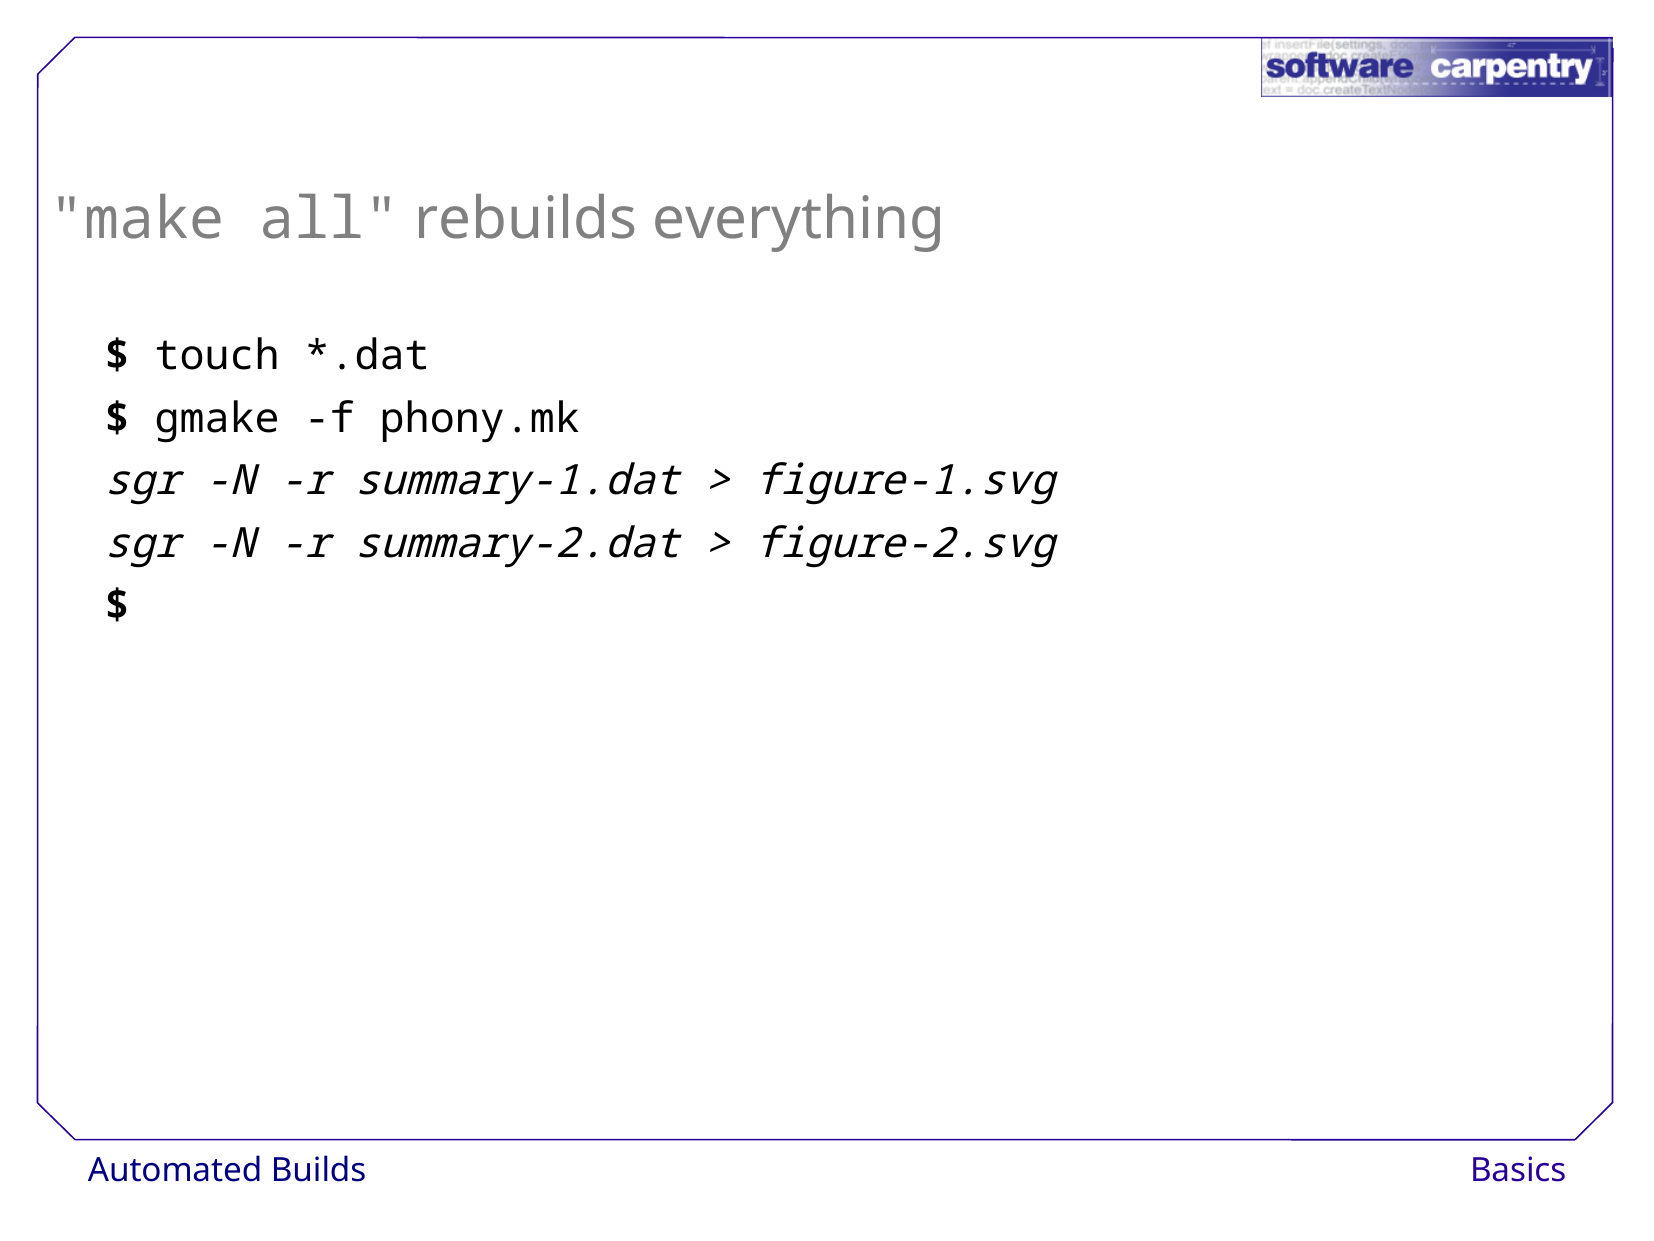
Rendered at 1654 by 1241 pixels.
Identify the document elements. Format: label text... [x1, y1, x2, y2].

text_box $ touch *.dat $ gmake -f phony.mk sgr -N -r summary-1.dat > figure-1.svg sgr -N -r summary-2.dat > figure-2.svg $ [89, 308, 1512, 637]
picture [1261, 39, 1613, 97]
text_box "make all" rebuilds everything [35, 138, 1111, 259]
